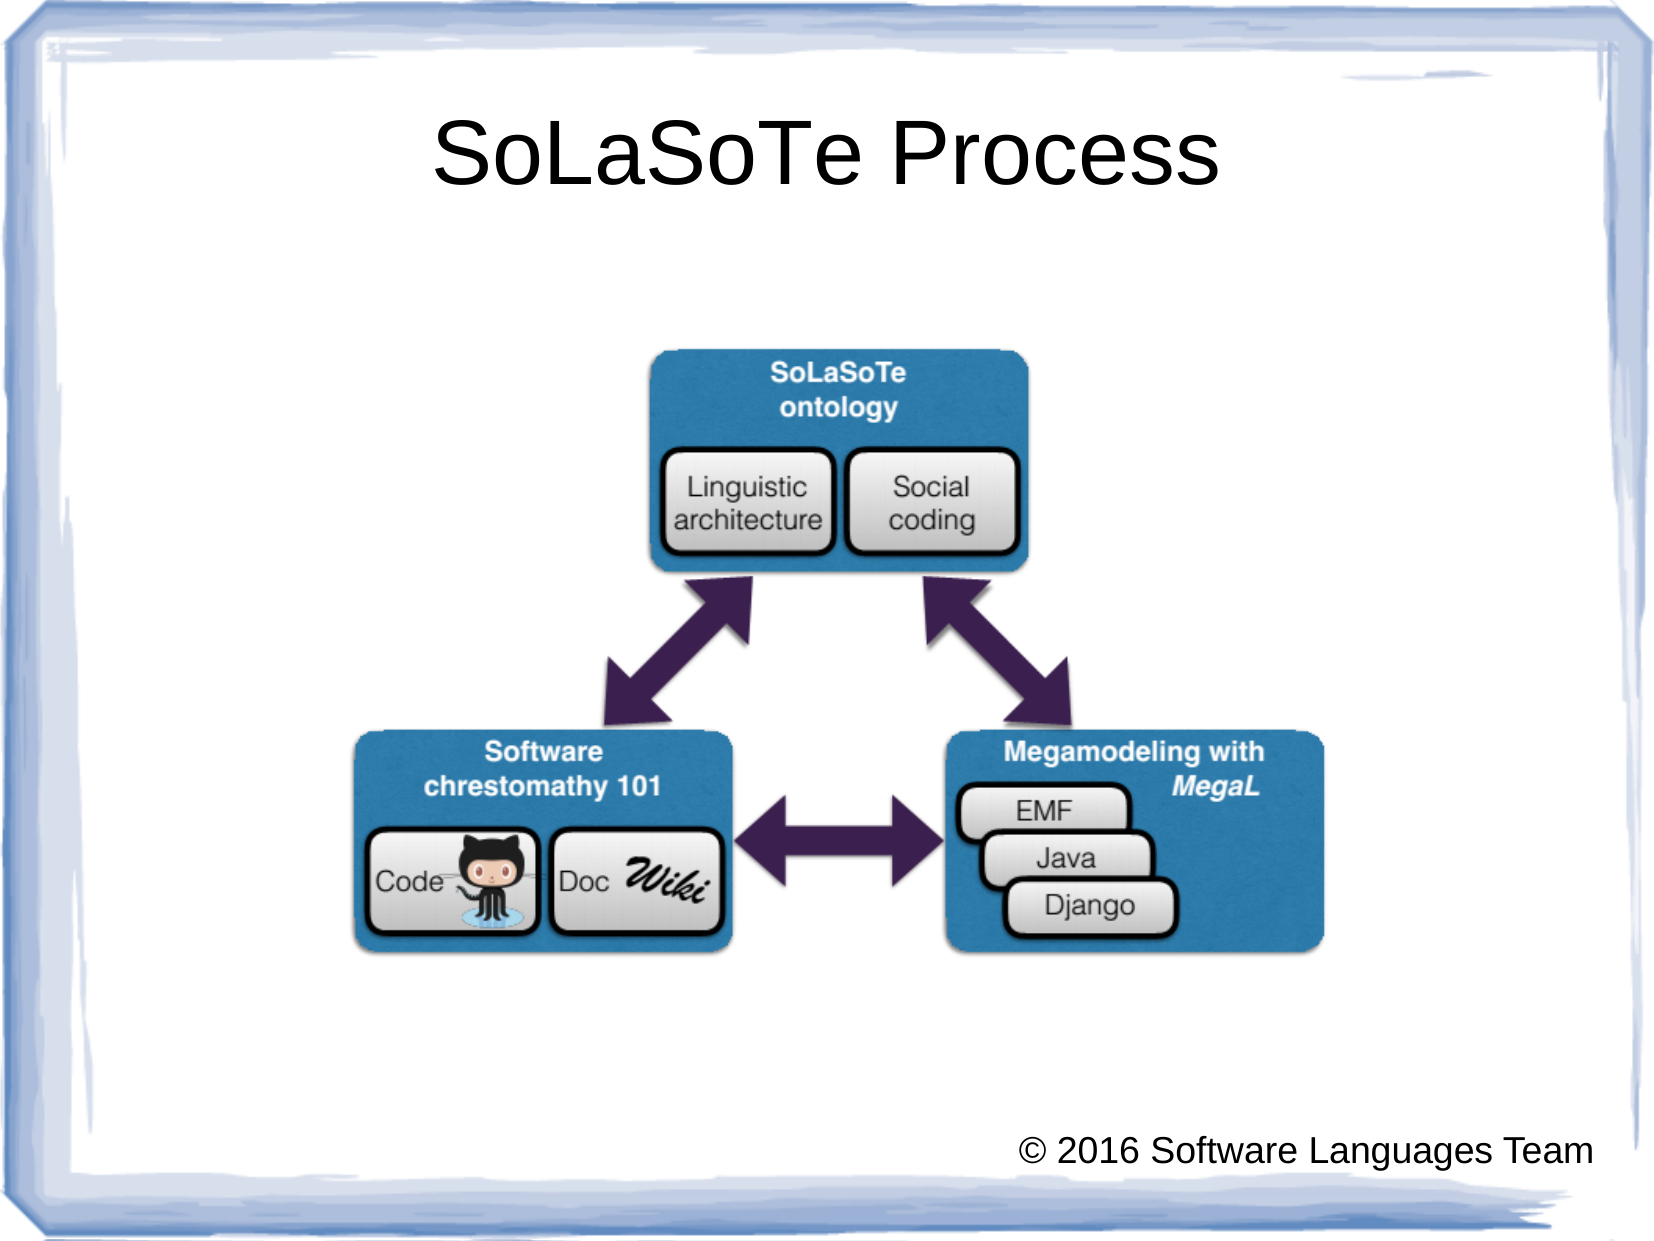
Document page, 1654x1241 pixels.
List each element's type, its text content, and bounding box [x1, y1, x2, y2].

picture [0, 0, 1654, 1241]
title SoLaSoTe Process [82, 49, 1571, 257]
text_box © 2016 Software Languages Team [1003, 1122, 1625, 1182]
